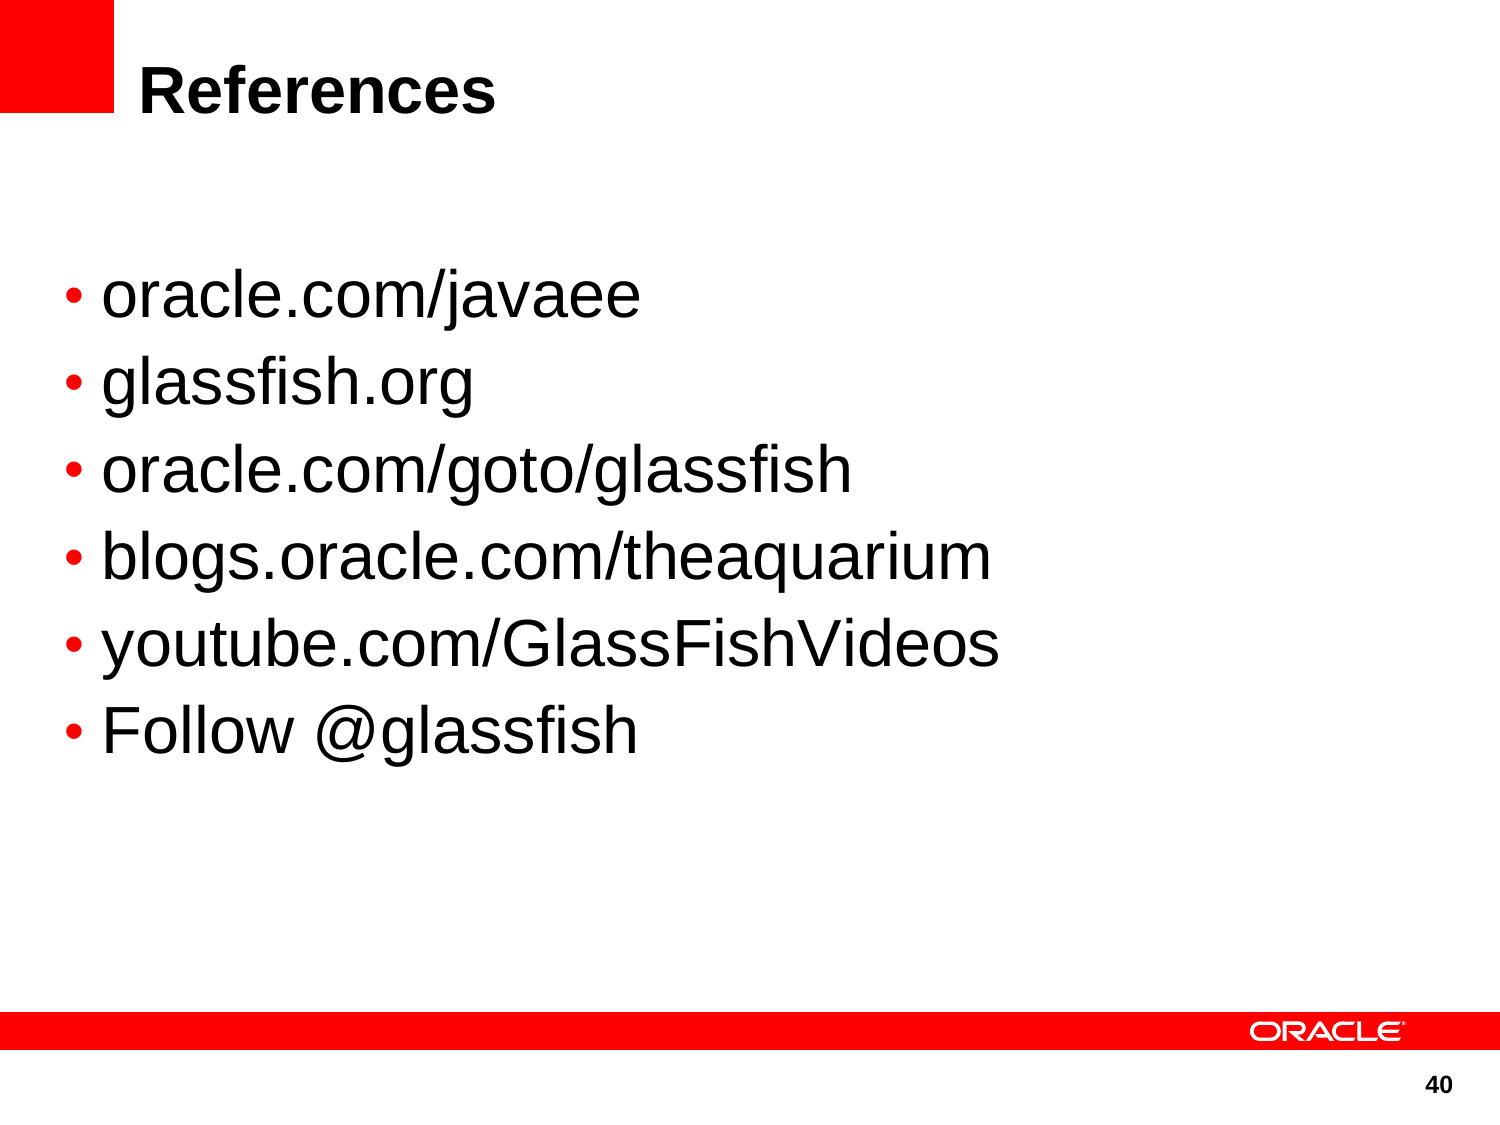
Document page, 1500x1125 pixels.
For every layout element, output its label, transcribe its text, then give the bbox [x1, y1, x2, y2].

title References [124, 30, 1487, 150]
list oracle.com/javaee glassfish.org oracle.com/goto/glassfish blogs.oracle.com/theaquarium youtube.com/GlassFishVideos Follow @glassfish [64, 257, 1402, 901]
picture [0, 0, 114, 113]
picture [0, 1012, 1500, 1050]
